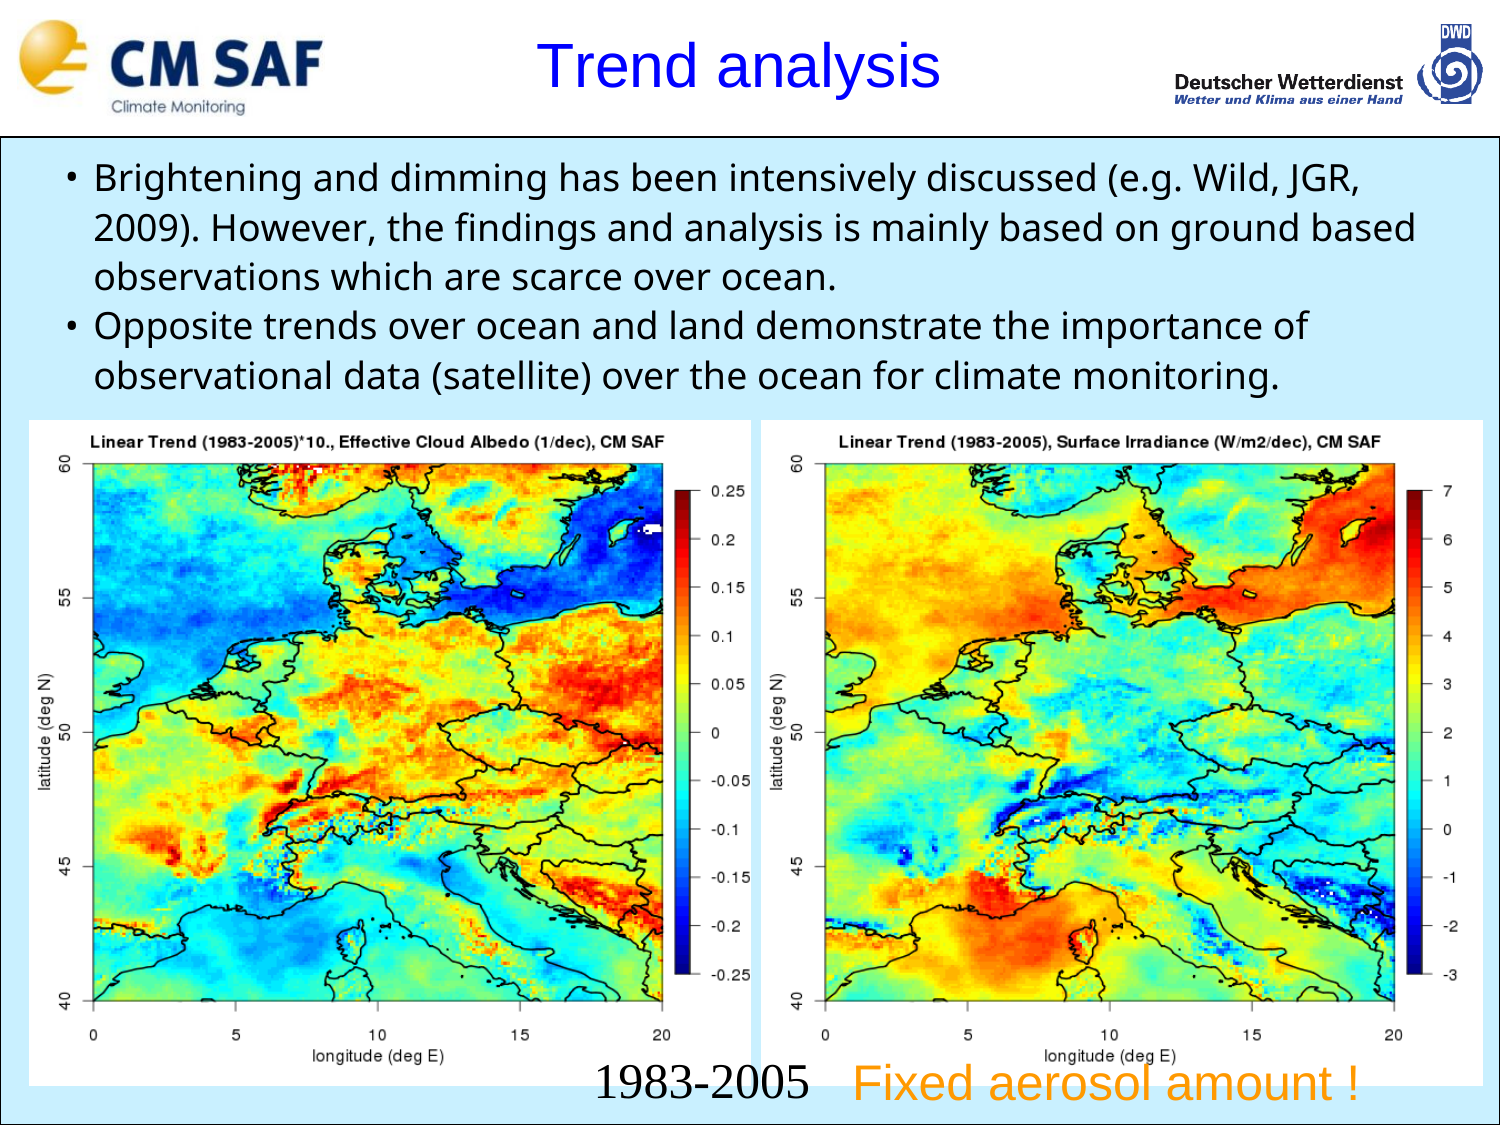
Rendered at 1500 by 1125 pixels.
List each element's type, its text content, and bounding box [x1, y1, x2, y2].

text_box 1983-2005 [578, 1051, 826, 1117]
picture [761, 420, 1483, 1086]
picture [29, 420, 751, 1086]
text_box Trend analysis [312, 35, 1132, 114]
text_box Brightening and dimming has been intensively discussed (e.g. Wild, JGR, 2009). However, the findings and analysis is mainly based on ground based observations which are scarce over ocean. Opposite trends over ocean and land demonstrate the importance of observational data (satellite) over the ocean for climate monitoring. [49, 96, 1488, 405]
picture [1175, 24, 1483, 96]
text_box Fixed aerosol amount ! [837, 1052, 1376, 1119]
picture [17, 19, 325, 117]
